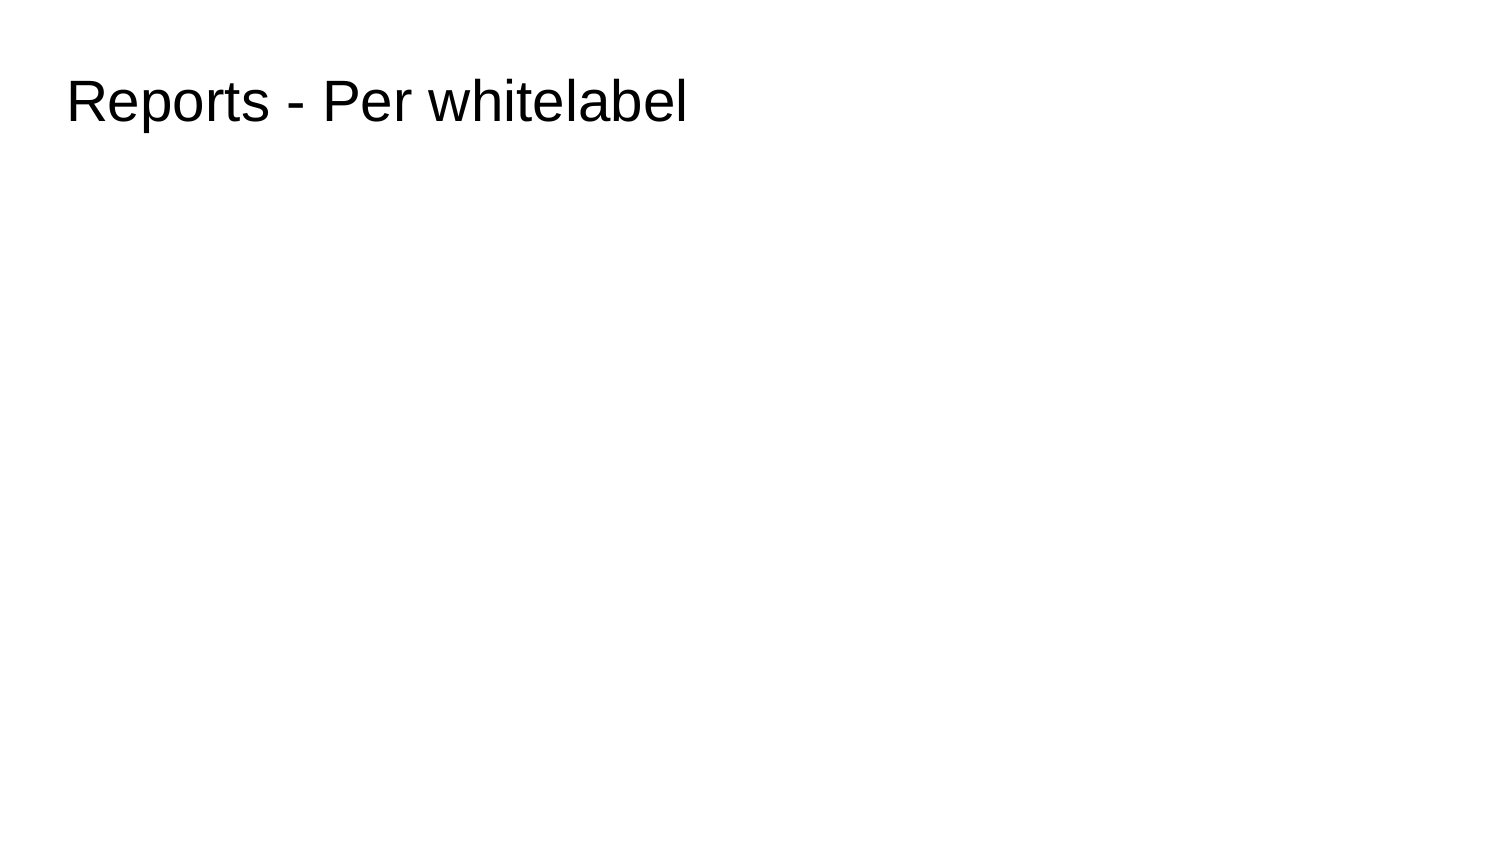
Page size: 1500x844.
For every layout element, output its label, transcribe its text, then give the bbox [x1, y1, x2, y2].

title Reports - Per whitelabel [51, 48, 1449, 142]
